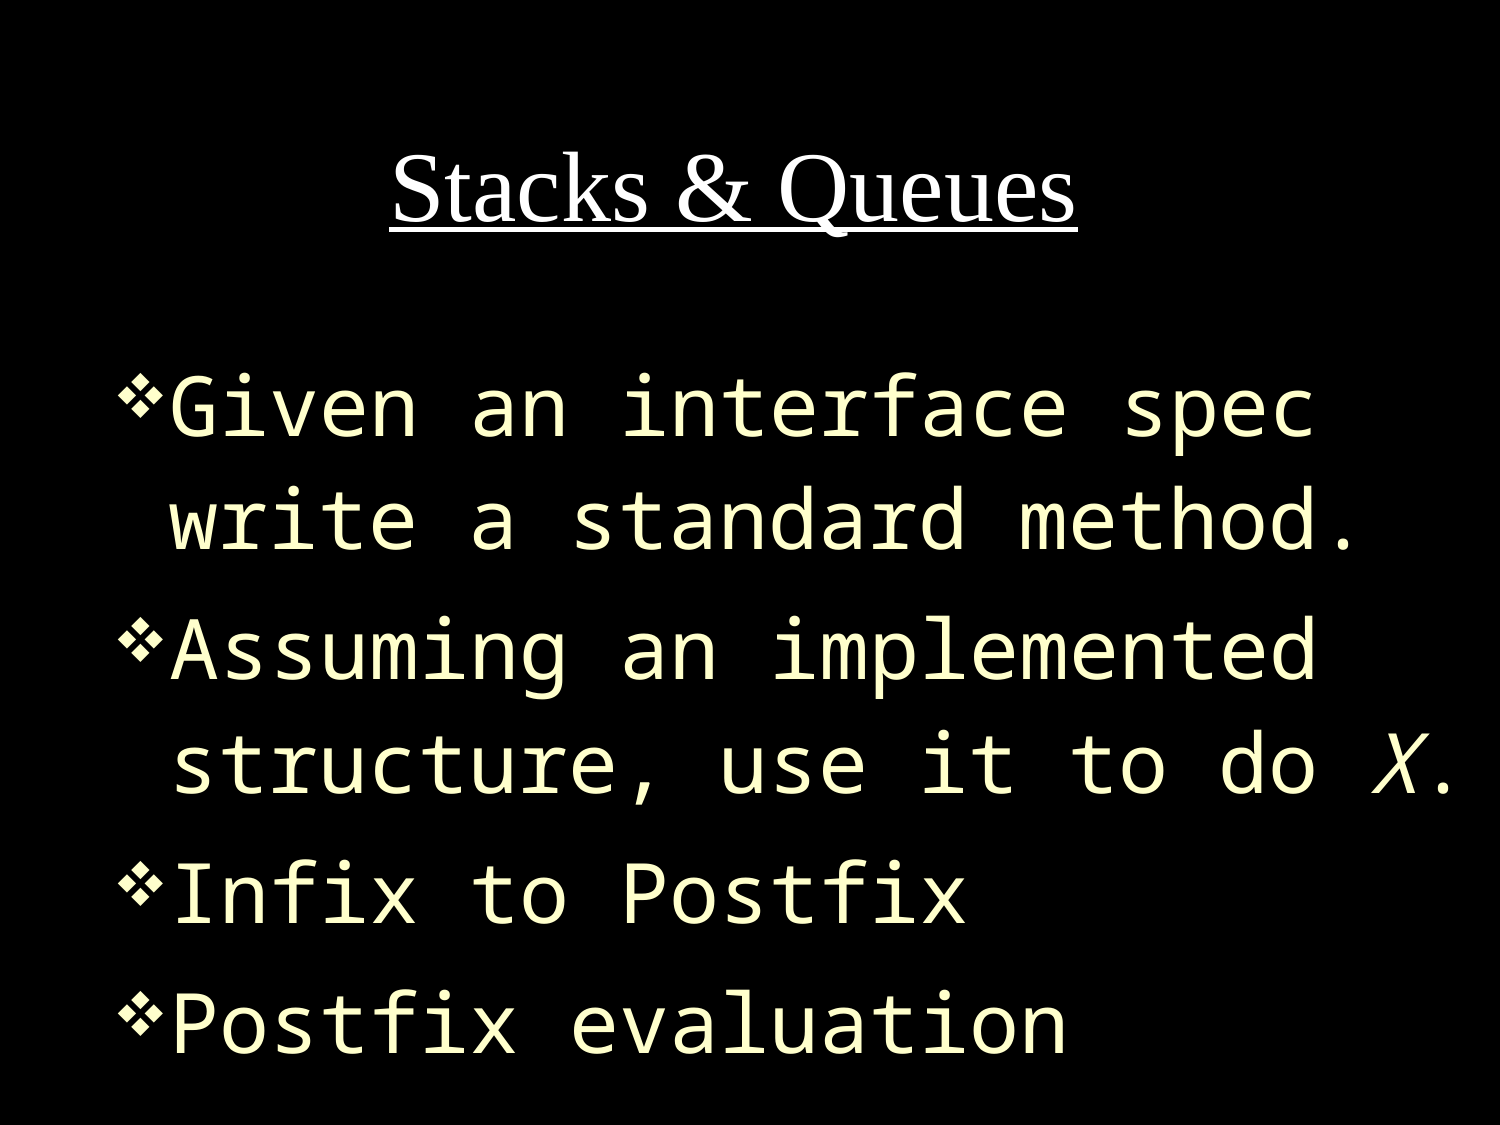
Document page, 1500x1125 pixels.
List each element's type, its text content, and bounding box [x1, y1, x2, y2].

list Given an interface spec write a standard method. Assuming an implemented structure, use it to do X. Infix to Postfix Postfix evaluation [112, 347, 1482, 1011]
title Stacks & Queues [4, 75, 1463, 300]
